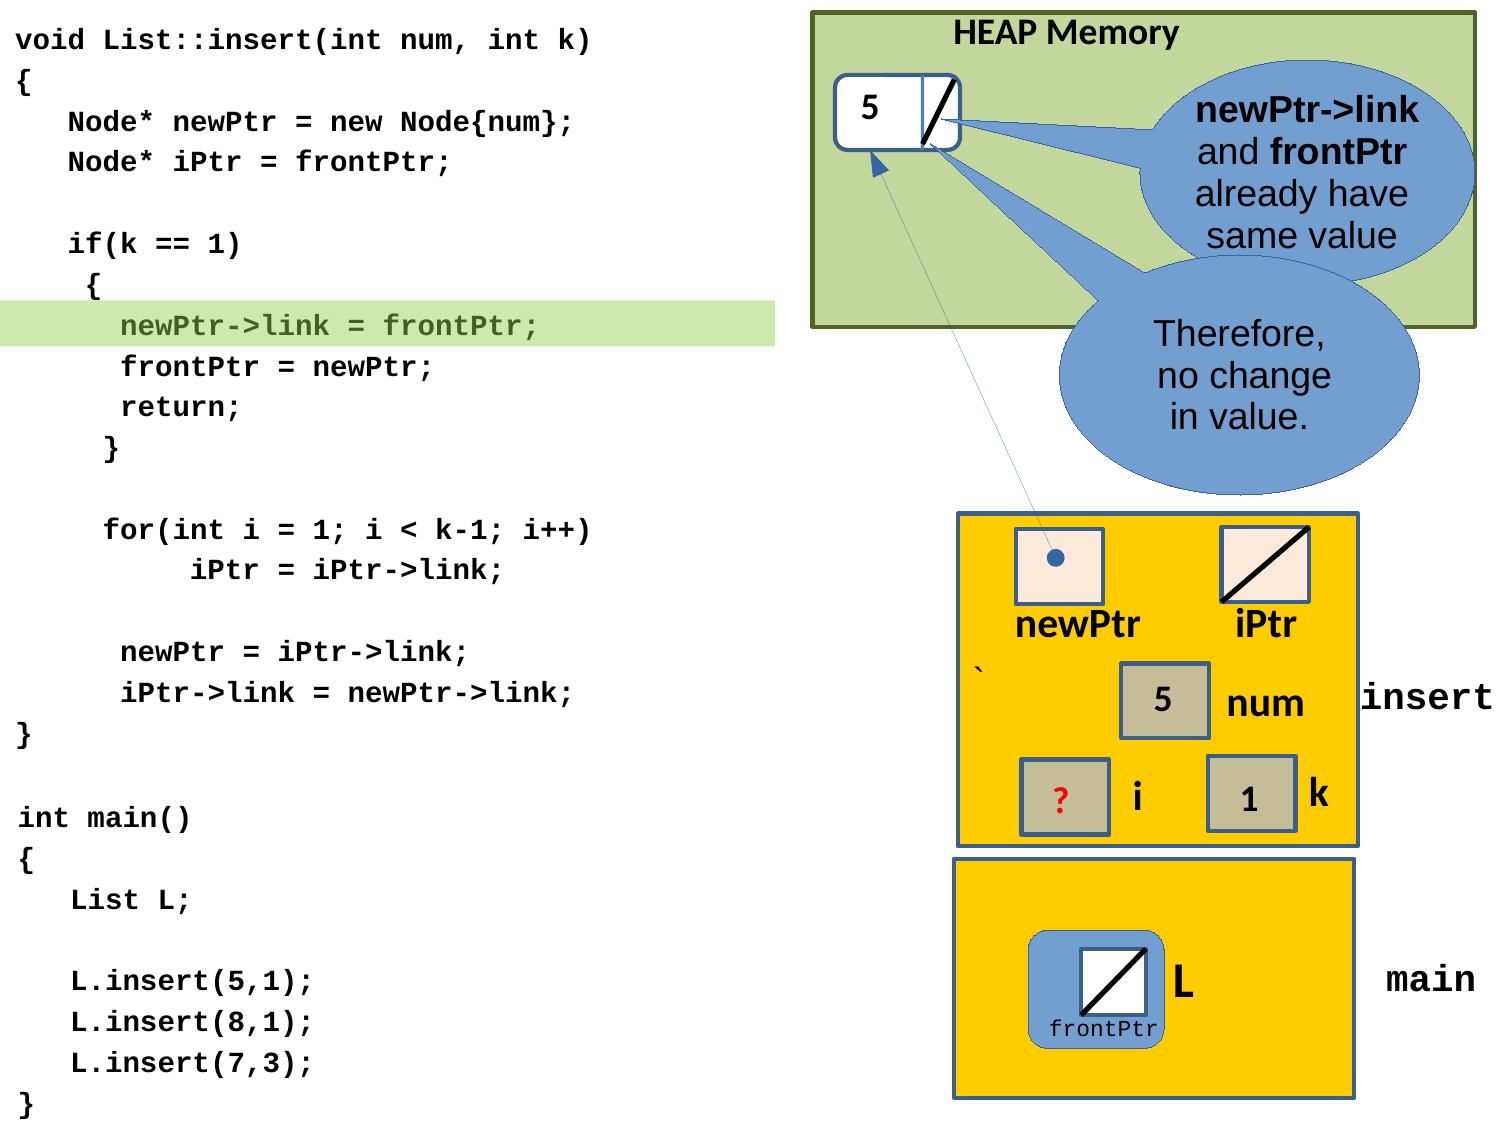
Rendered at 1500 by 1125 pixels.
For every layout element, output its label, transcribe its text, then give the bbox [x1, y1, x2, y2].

text_box ` [957, 513, 1358, 847]
text_box [1221, 526, 1305, 588]
text_box insert [1345, 664, 1500, 770]
text_box 5 [1138, 666, 1214, 727]
text_box int main() { List L; L.insert(5,1); L.insert(8,1); L.insert(7,3); } [2, 790, 730, 1122]
text_box num [1211, 667, 1321, 733]
text_box [1121, 663, 1209, 739]
text_box k [1293, 757, 1344, 823]
text_box HEAP Memory [938, 0, 1195, 60]
text_box iPtr [1220, 588, 1232, 599]
text_box [825, 12, 1475, 327]
text_box [954, 858, 1355, 1098]
text_box i [1117, 761, 1158, 827]
text_box [0, 300, 775, 347]
text_box [1207, 755, 1296, 831]
text_box iPtr [1220, 588, 1312, 654]
subtitle void List::insert(int num, int k) { Node* newPtr = new Node{num}; Node* iPtr = frontPtr; if(k == 1) { newPtr->link = frontPtr; frontPtr = newPtr; return; } for(int i = 1; i < k-1; i++) iPtr = iPtr->link; newPtr = iPtr->link; iPtr->link = newPtr->link; } [0, 12, 825, 1053]
text_box [1243, 532, 1309, 588]
text_box ? [1037, 768, 1113, 829]
text_box [1021, 759, 1109, 835]
text_box frontPtr [1034, 1006, 1174, 1049]
text_box 5 [845, 74, 921, 135]
text_box newPtr->link and frontPtr already have same value [941, 60, 1475, 281]
text_box Therefore, no change in value. [930, 143, 1420, 496]
text_box newPtr [1000, 588, 1156, 654]
text_box [1015, 528, 1104, 588]
text_box main [1371, 947, 1492, 1007]
text_box L [1158, 940, 1210, 1016]
text_box 1 [1224, 766, 1300, 827]
text_box [1354, 185, 1475, 327]
